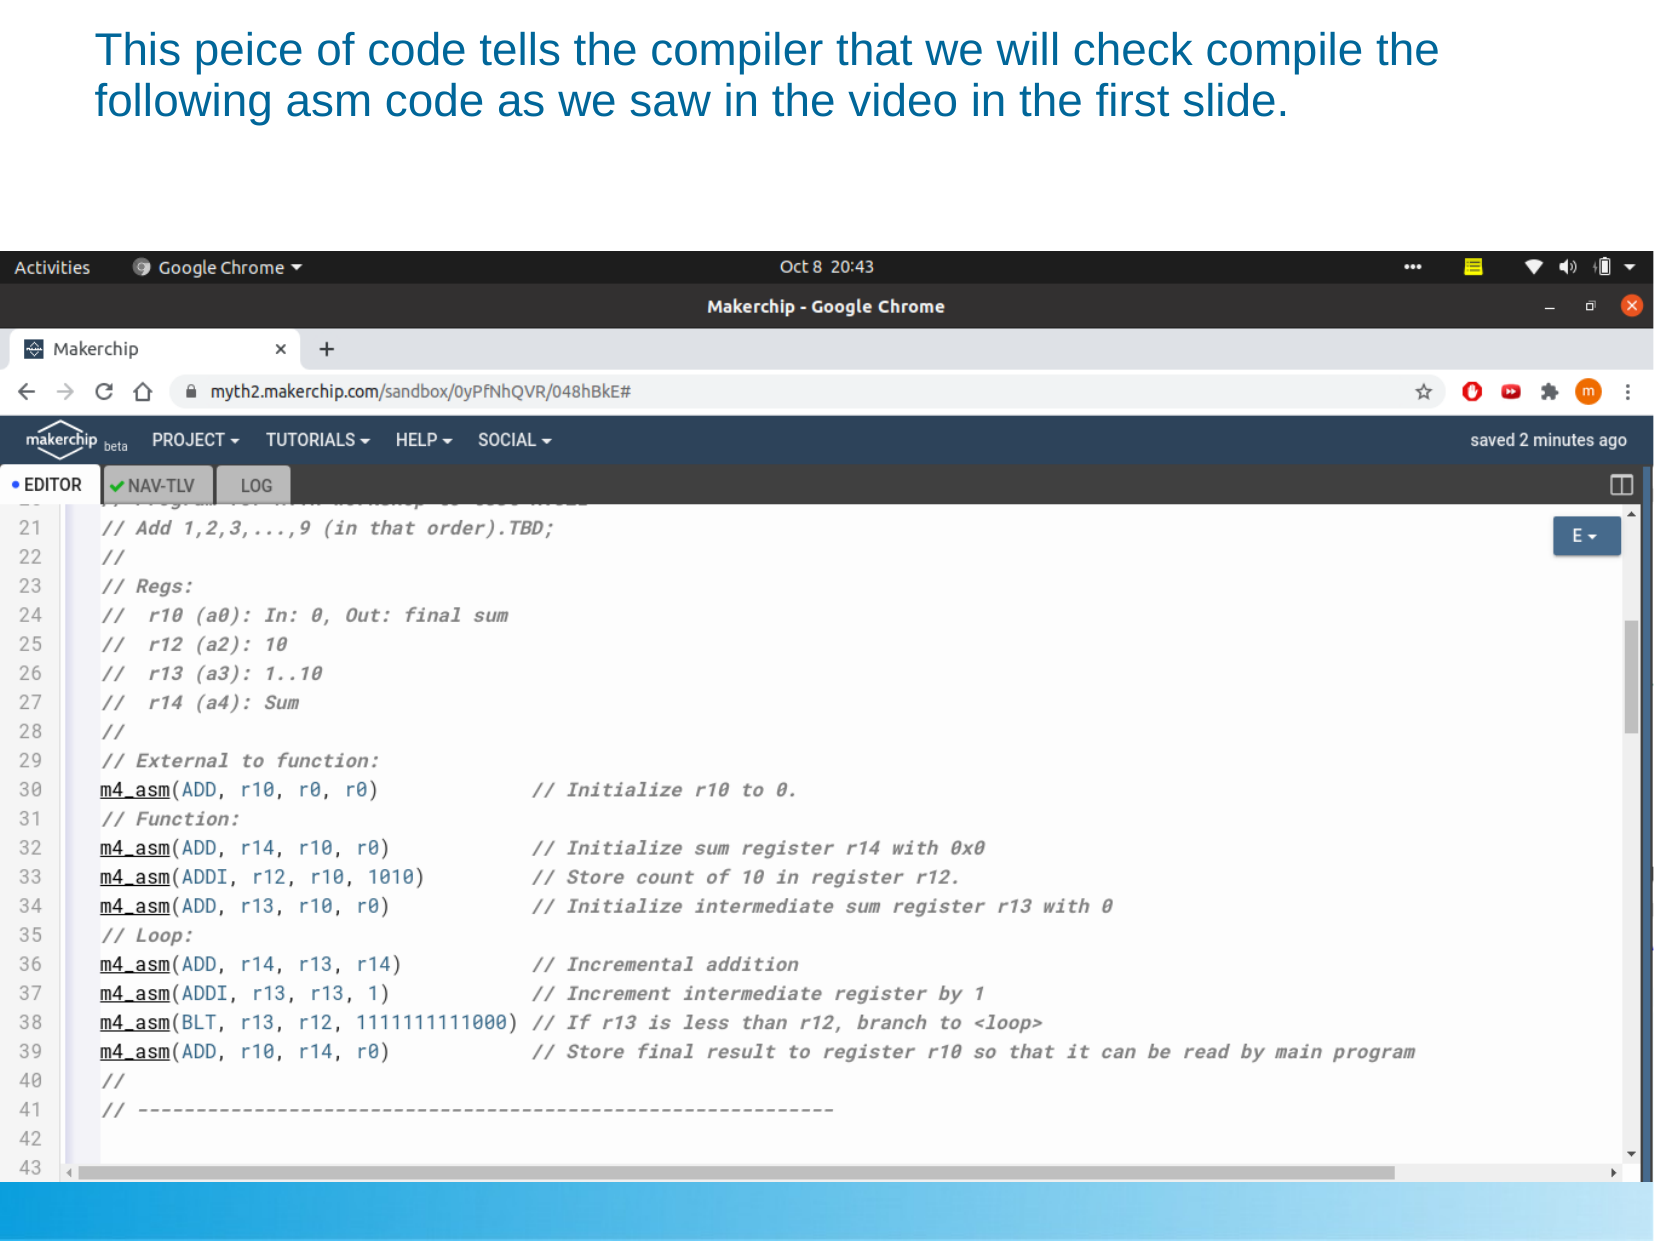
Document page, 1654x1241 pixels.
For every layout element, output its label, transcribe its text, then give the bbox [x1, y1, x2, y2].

title This peice of code tells the compiler that we will check compile the following asm code as we saw in the video in the first slide. [94, 23, 1583, 231]
picture [0, 251, 1654, 1241]
